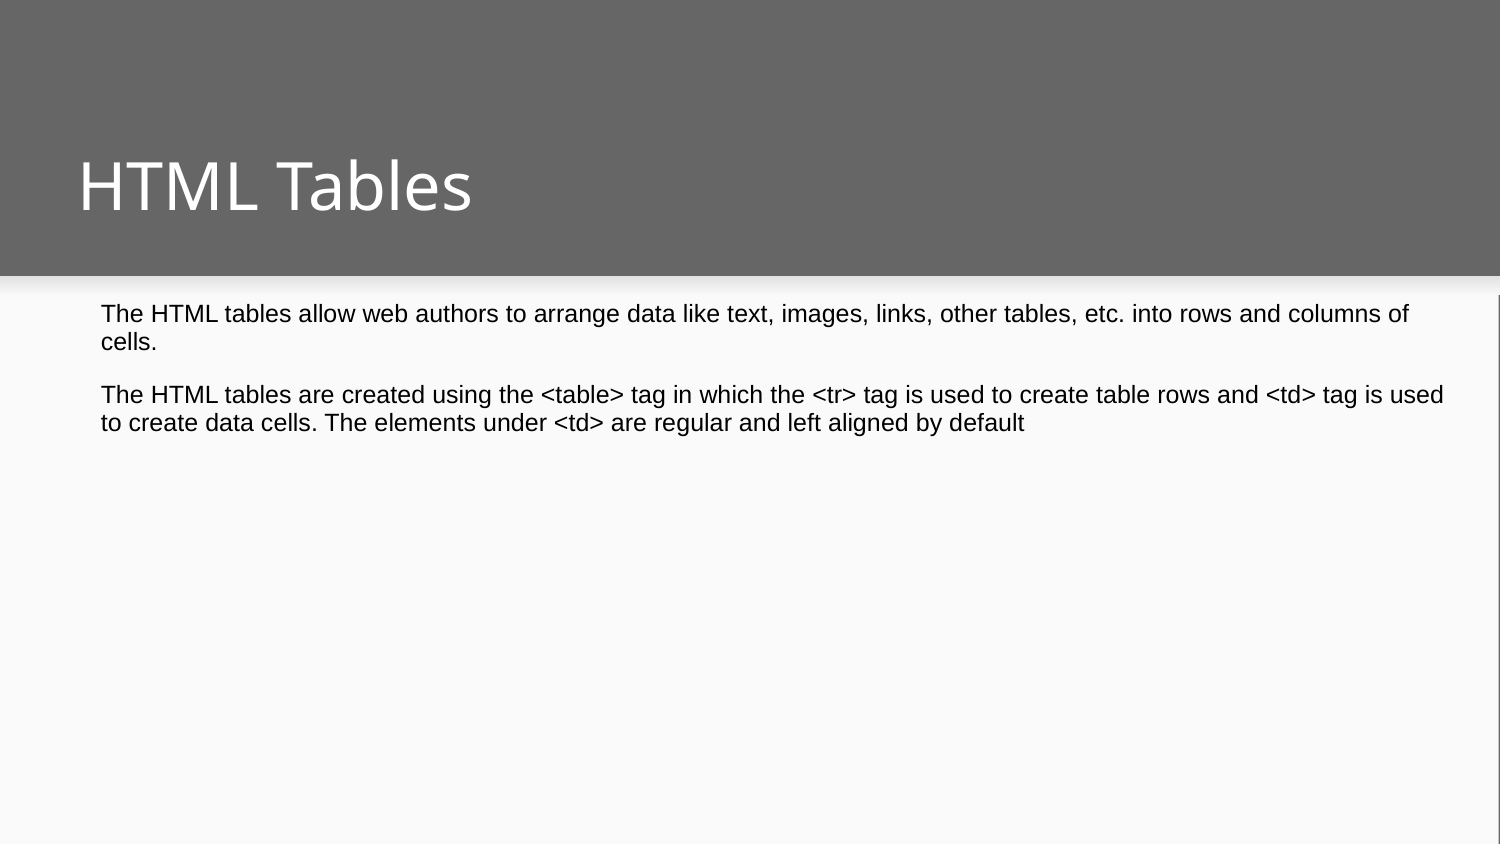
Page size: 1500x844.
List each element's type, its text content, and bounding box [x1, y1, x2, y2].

list The HTML tables allow web authors to arrange data like text, images, links, other tables, etc. into rows and columns of cells. The HTML tables are created using the <table> tag in which the <tr> tag is used to create table rows and <td> tag is used to create data cells. The elements under <td> are regular and left aligned by default [30, 300, 1471, 811]
title HTML Tables [77, 121, 1427, 248]
